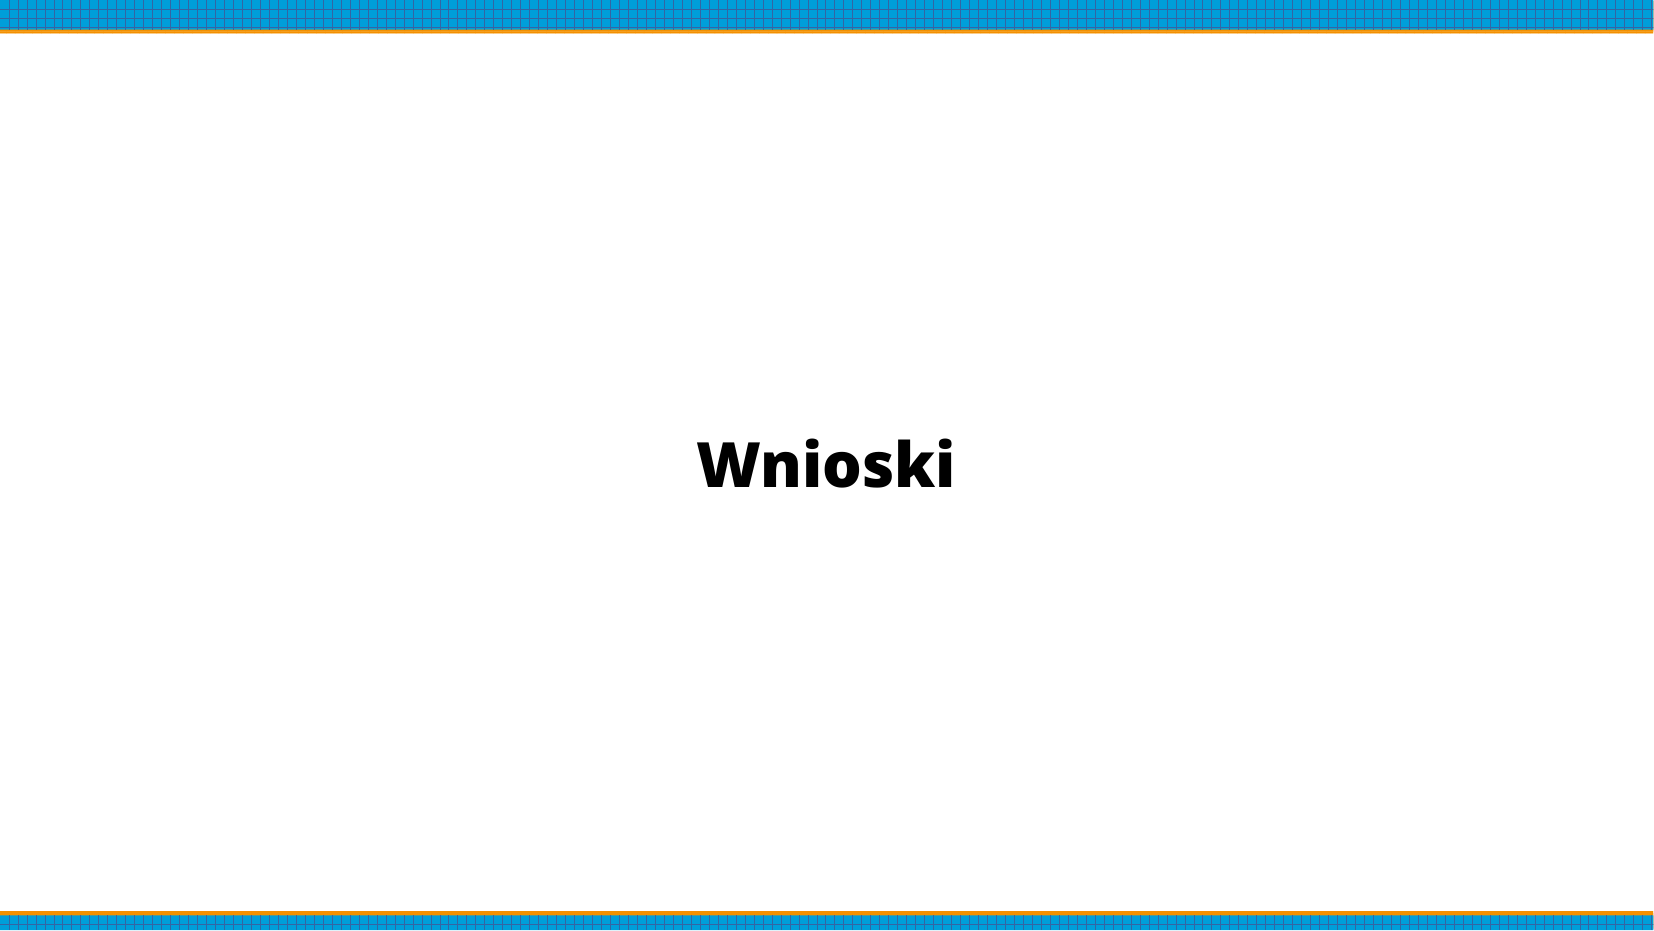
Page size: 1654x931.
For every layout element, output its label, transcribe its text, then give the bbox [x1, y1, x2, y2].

subtitle Wnioski [82, 103, 1571, 824]
